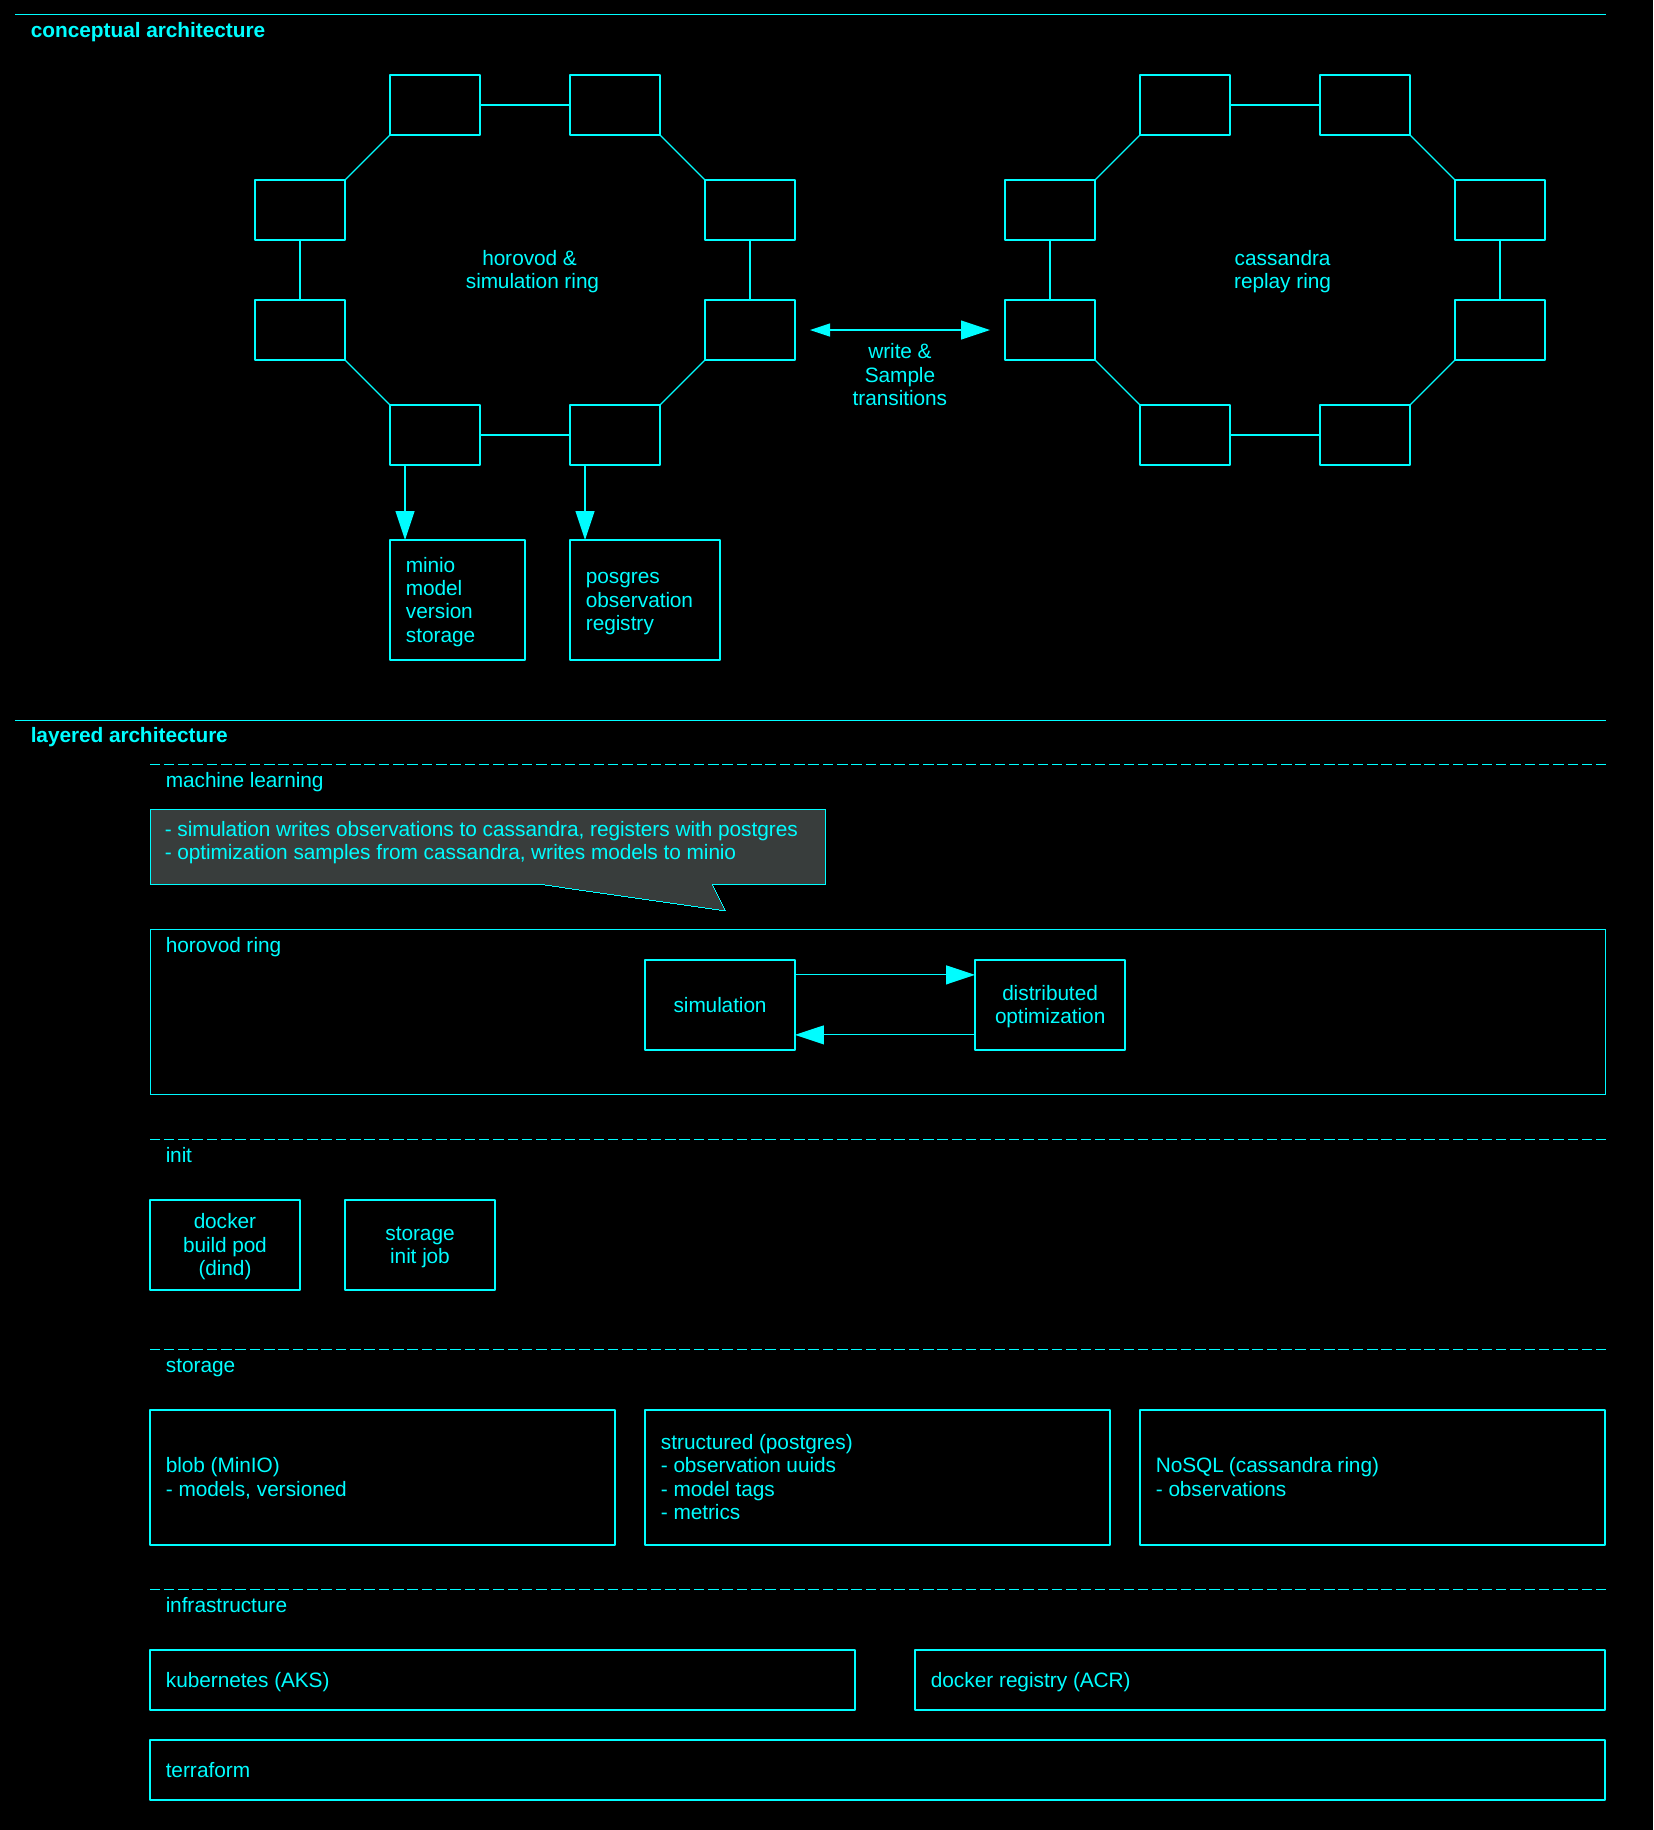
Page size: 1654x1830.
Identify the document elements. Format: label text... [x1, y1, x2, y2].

text_box docker build pod (dind) [150, 1199, 301, 1290]
text_box blob (MinIO) - models, versioned [150, 1410, 616, 1546]
text_box storage init job [345, 1199, 496, 1290]
text_box horovod & simulation ring [435, 239, 631, 301]
text_box distributed optimization [975, 959, 1126, 1050]
text_box horovod ring [151, 930, 436, 960]
text_box conceptual architecture [15, 14, 301, 45]
text_box init [150, 1139, 436, 1170]
text_box storage [150, 1349, 436, 1380]
text_box infrastructure [150, 1589, 436, 1620]
text_box simulation [645, 959, 796, 1050]
text_box write & Sample transitions [840, 344, 961, 406]
text_box kubernetes (AKS) [150, 1650, 856, 1711]
text_box minio model version storage [390, 539, 526, 660]
text_box NoSQL (cassandra ring) - observations [1140, 1410, 1606, 1546]
text_box layered architecture [15, 719, 301, 750]
text_box docker registry (ACR) [915, 1650, 1606, 1711]
text_box machine learning [150, 764, 436, 795]
text_box - simulation writes observations to cassandra, registers with postgres - optimization samples from cassandra, writes models to minio [150, 809, 826, 911]
text_box structured (postgres) - observation uuids - model tags - metrics [645, 1410, 1111, 1546]
text_box posgres observation registry [570, 539, 721, 660]
text_box cassandra replay ring [1185, 239, 1381, 301]
text_box terraform [150, 1740, 1606, 1801]
